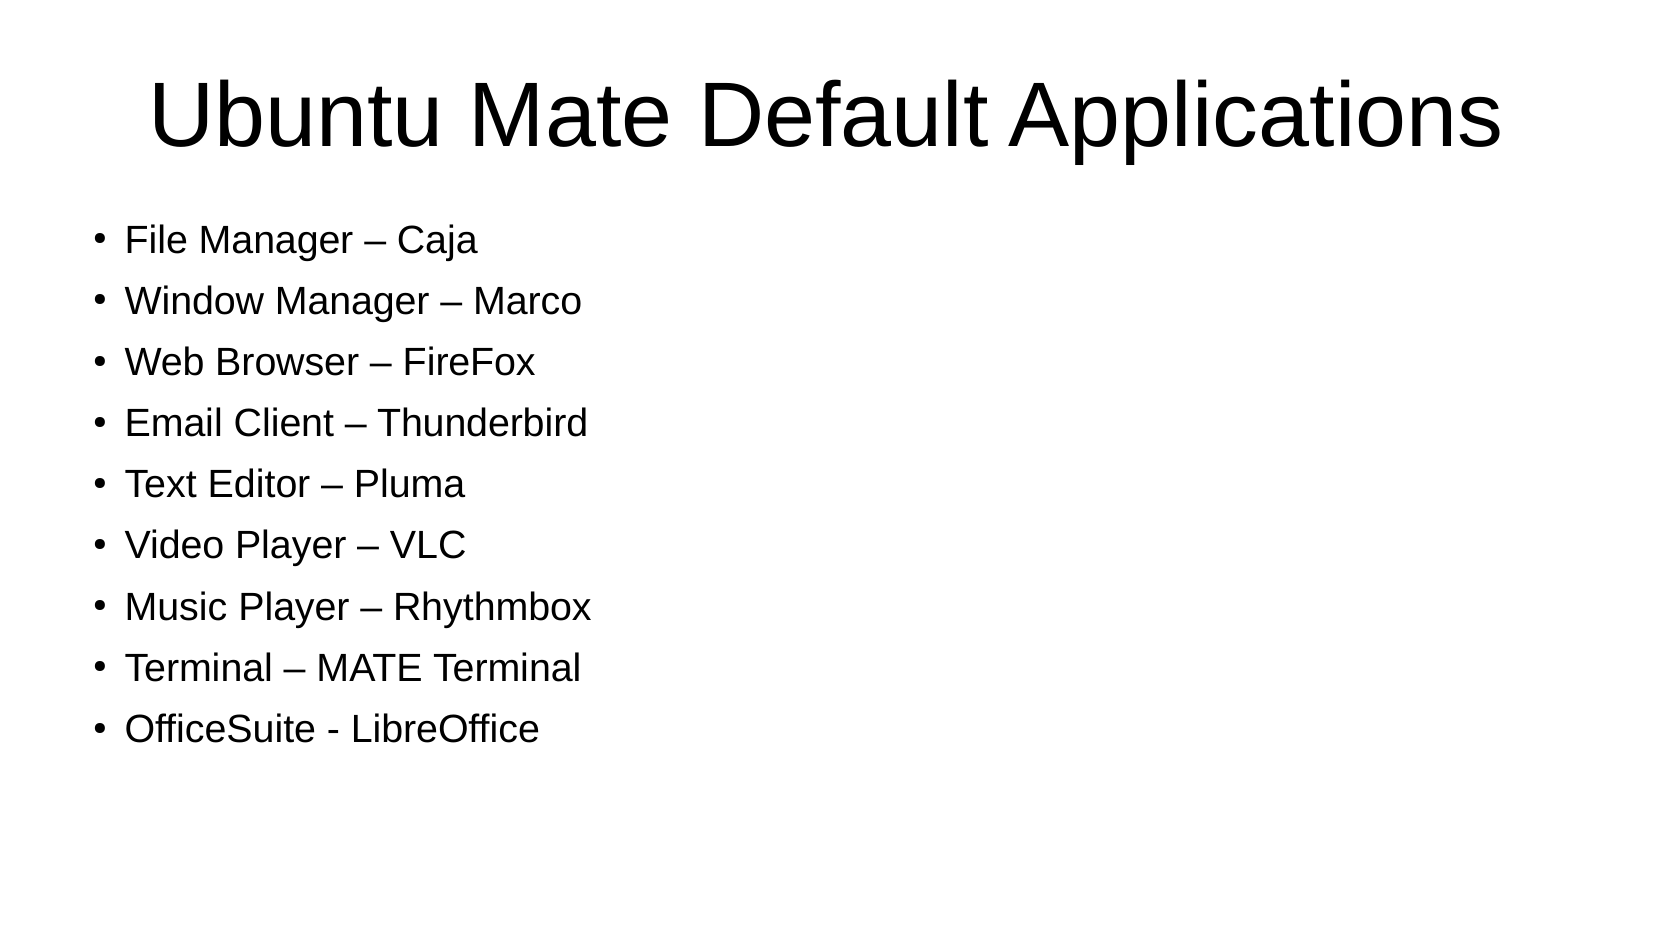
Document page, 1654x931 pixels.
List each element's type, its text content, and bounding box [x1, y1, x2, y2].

title Ubuntu Mate Default Applications [82, 37, 1571, 193]
list File Manager – Caja Window Manager – Marco Web Browser – FireFox Email Client – Thunderbird Text Editor – Pluma Video Player – VLC Music Player – Rhythmbox Terminal – MATE Terminal OfficeSuite - LibreOffice [82, 217, 1571, 758]
